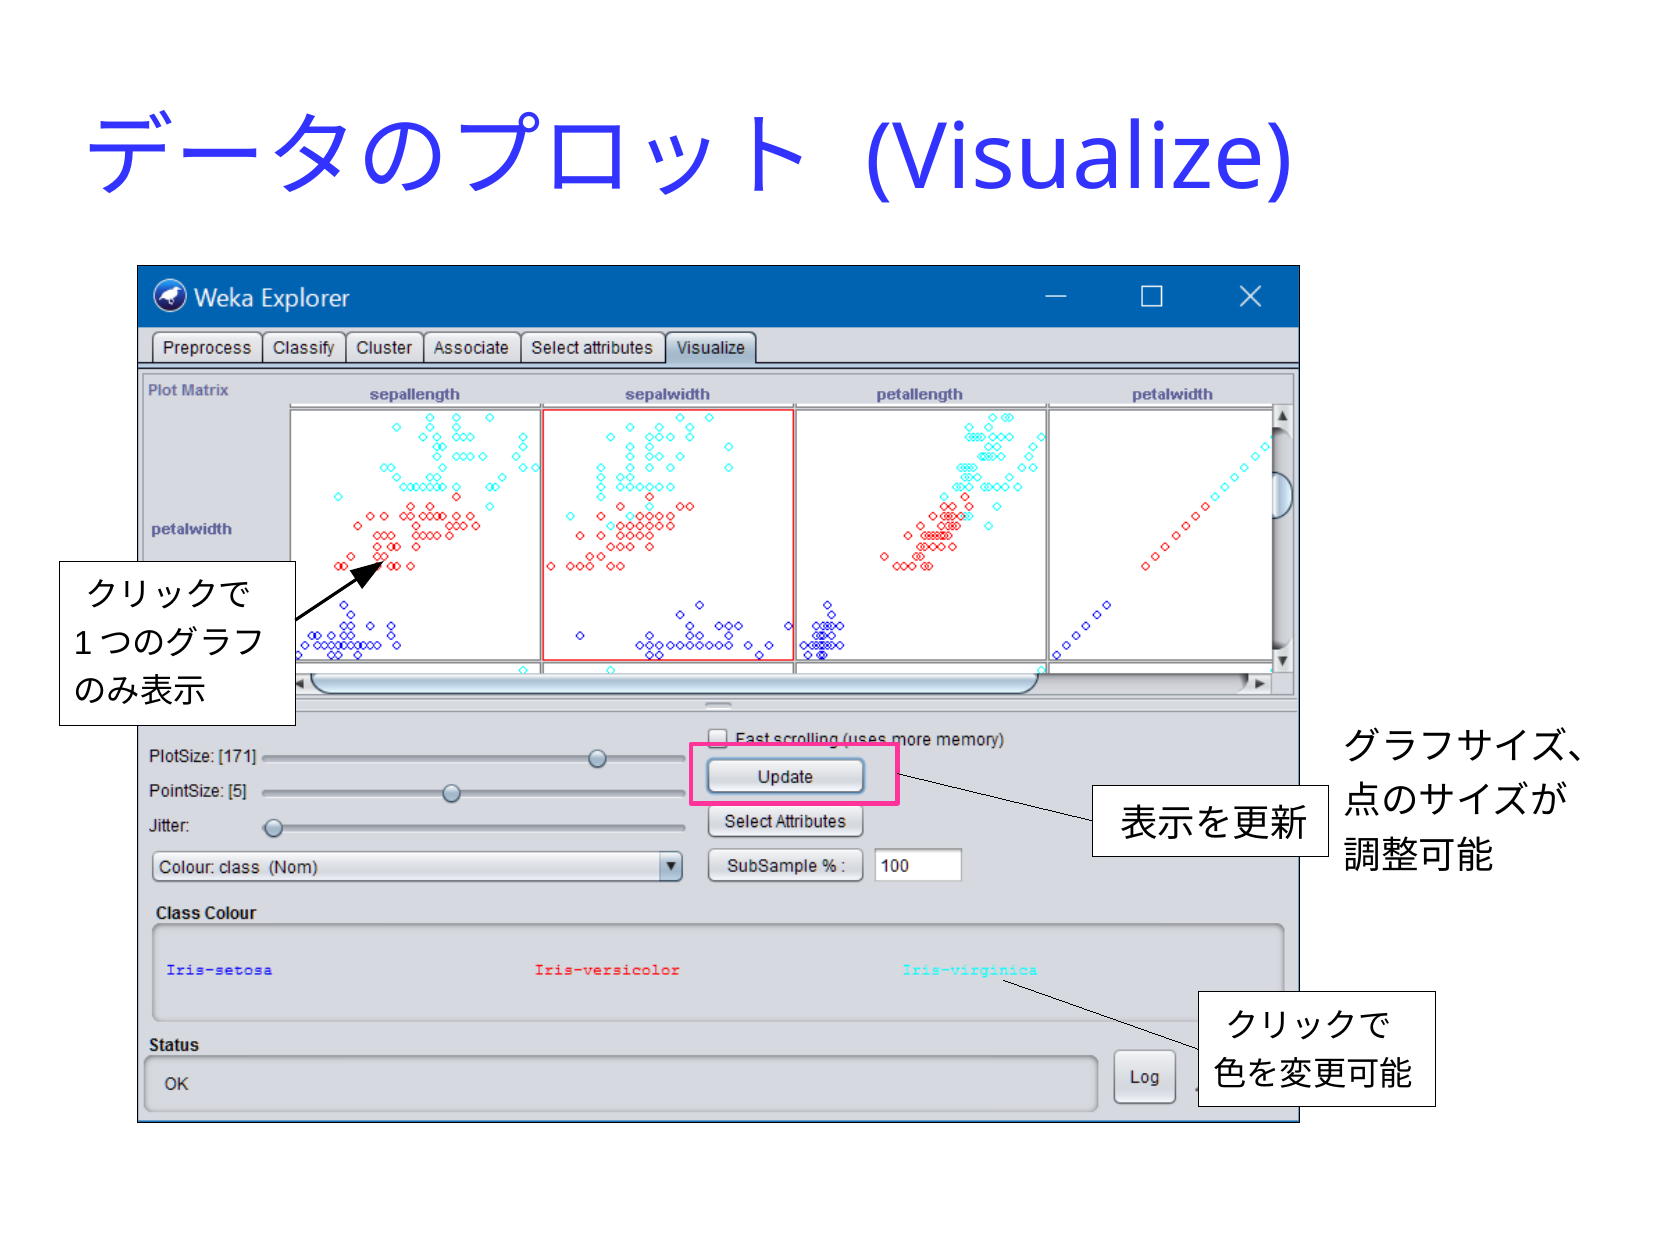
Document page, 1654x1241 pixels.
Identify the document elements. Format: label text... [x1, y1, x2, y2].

picture [137, 265, 1300, 1123]
title データのプロット (Visualize) [82, 49, 1571, 257]
text_box クリックで色を変更可能 [1198, 991, 1436, 1107]
text_box グラフサイズ、 点のサイズが 調整可能 [1328, 708, 1621, 893]
text_box クリックで 1つのグラフのみ表示 [59, 561, 296, 726]
text_box 表示を更新 [1092, 785, 1329, 857]
